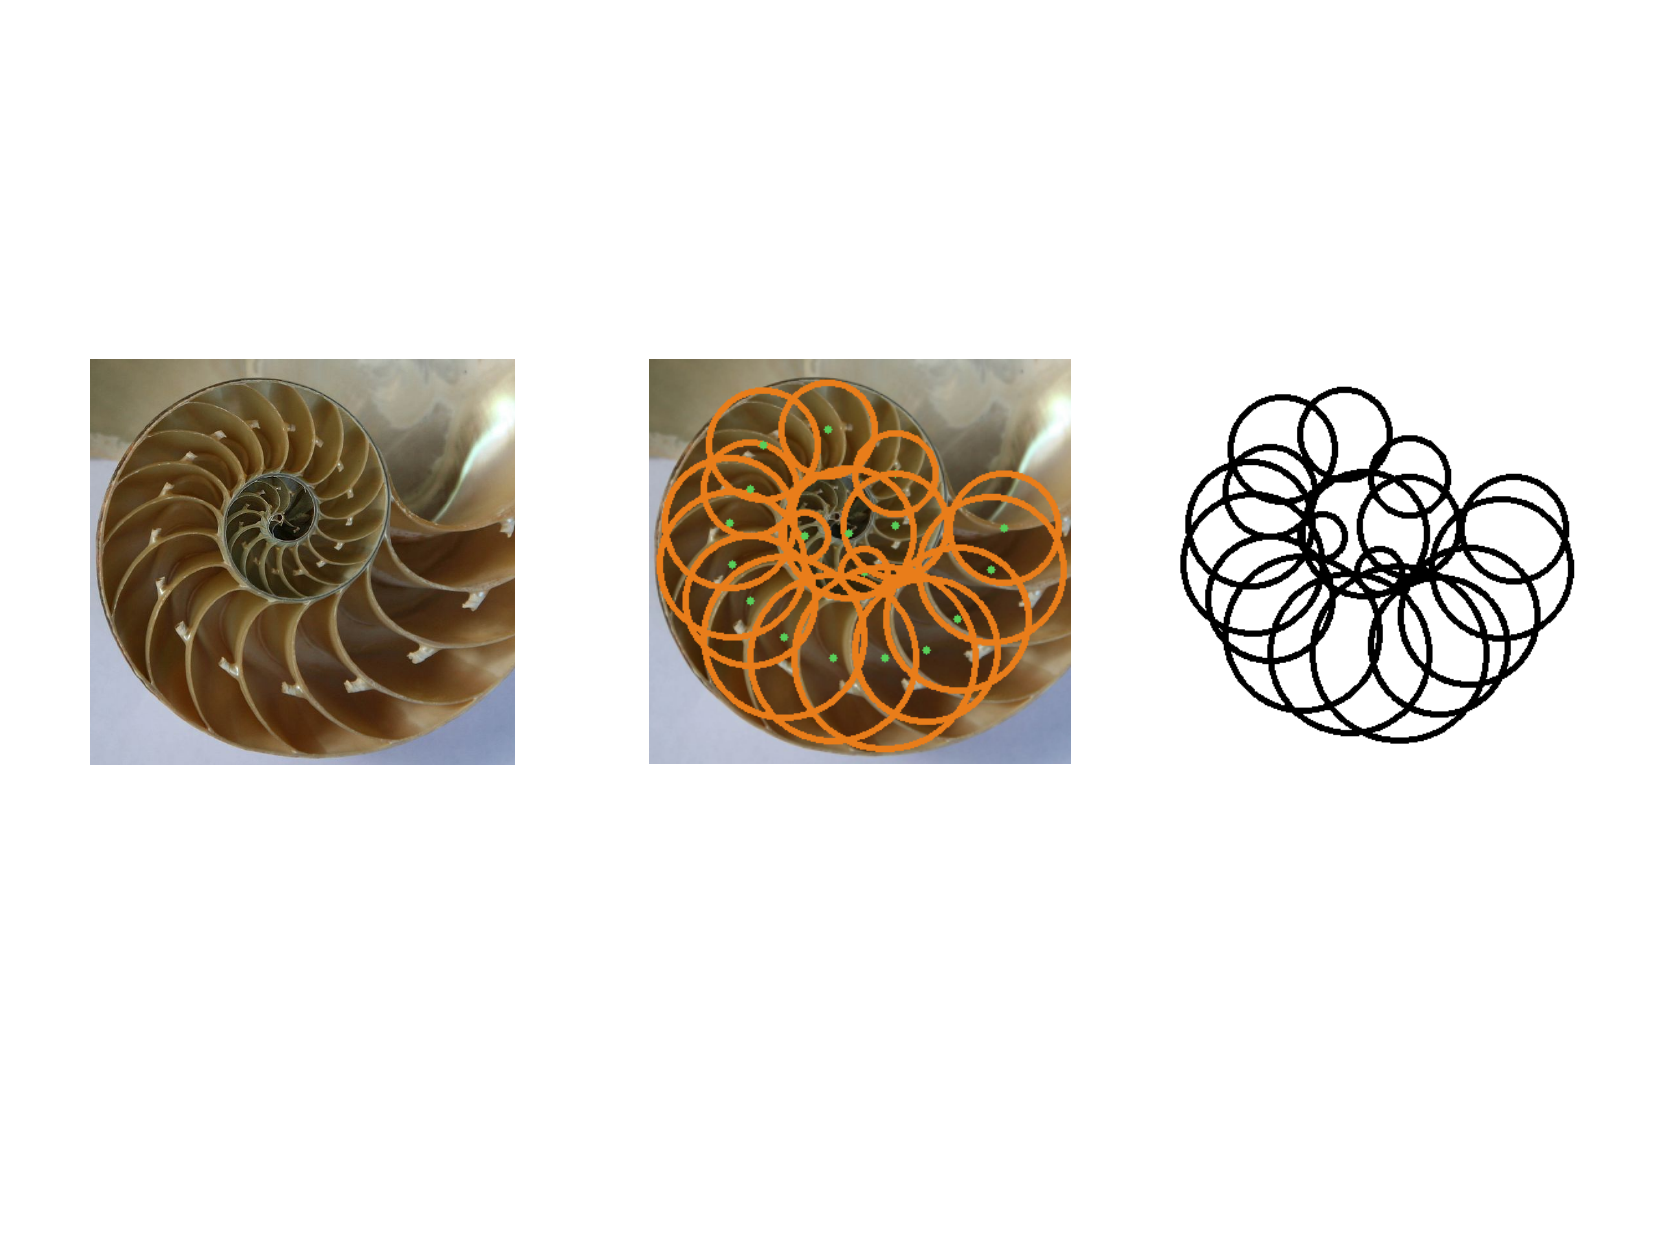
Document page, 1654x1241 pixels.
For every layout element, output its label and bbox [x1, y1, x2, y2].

picture [90, 359, 515, 766]
picture [649, 359, 1071, 764]
picture [1173, 367, 1578, 755]
